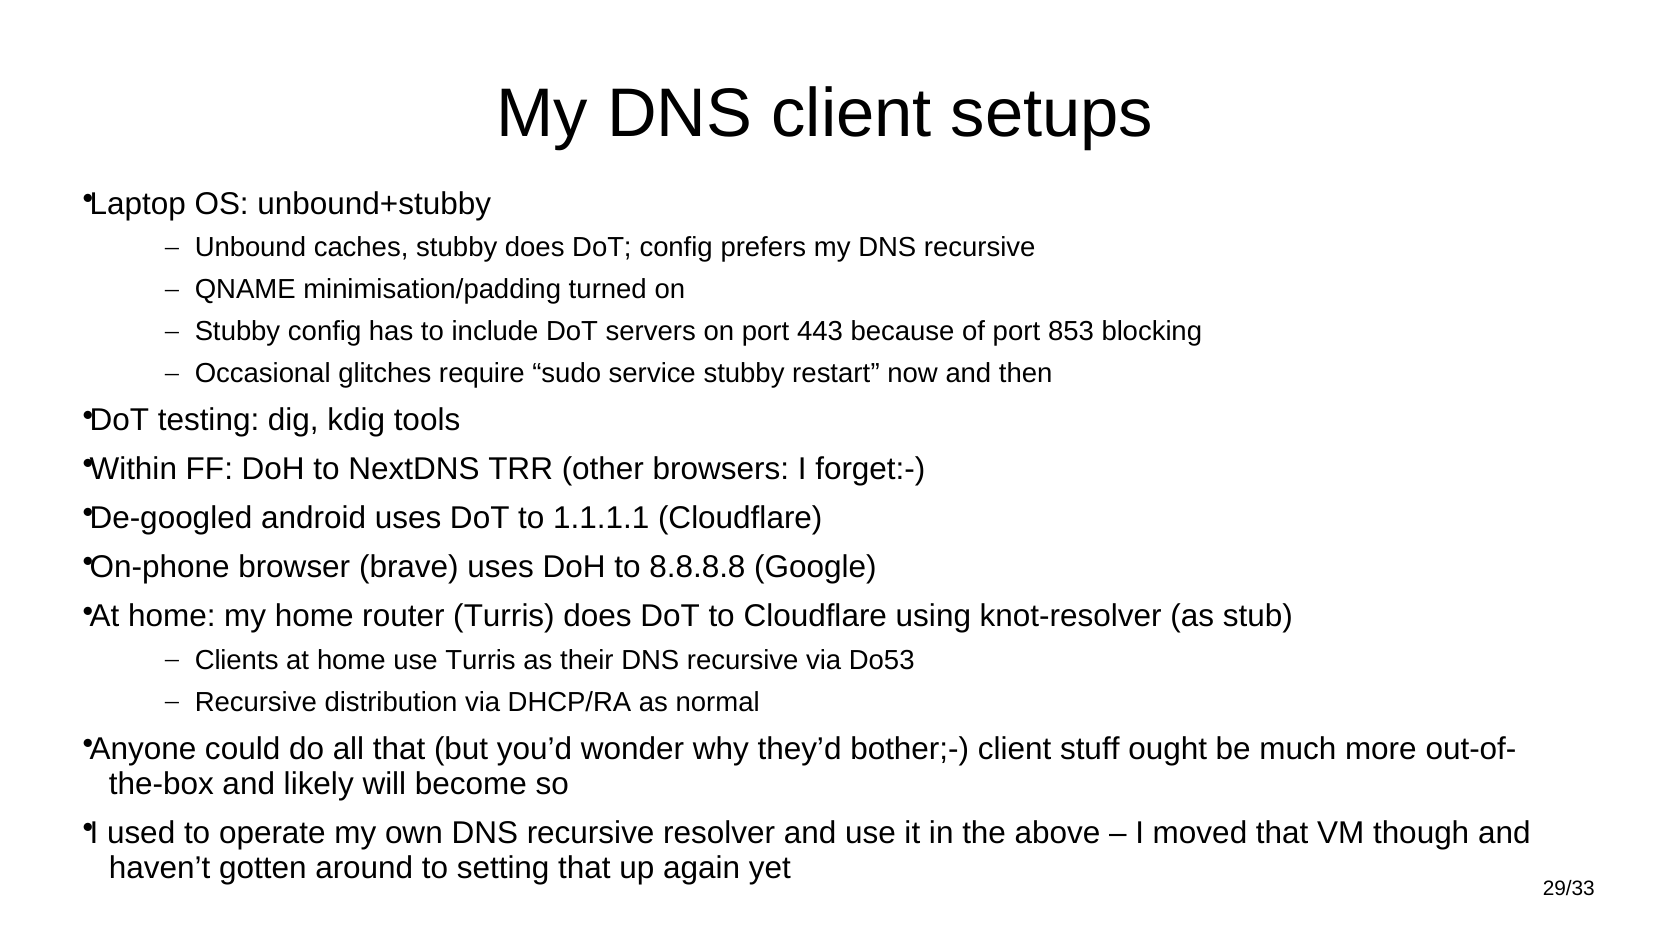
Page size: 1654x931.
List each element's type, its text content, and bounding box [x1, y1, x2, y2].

list Laptop OS: unbound+stubby Unbound caches, stubby does DoT; config prefers my DNS recursive QNAME minimisation/padding turned on Stubby config has to include DoT servers on port 443 because of port 853 blocking Occasional glitches require “sudo service stubby restart” now and then DoT testing: dig, kdig tools Within FF: DoH to NextDNS TRR (other browsers: I forget:-) De-googled android uses DoT to 1.1.1.1 (Cloudflare) On-phone browser (brave) uses DoH to 8.8.8.8 (Google) At home: my home router (Turris) does DoT to Cloudflare using knot-resolver (as stub) Clients at home use Turris as their DNS recursive via Do53 Recursive distribution via DHCP/RA as normal Anyone could do all that (but you’d wonder why they’d bother;-) client stuff ought be much more out-of-the-box and likely will become so I used to operate my own DNS recursive resolver and use it in the above – I moved that VM though and haven’t gotten around to setting that up again yet [82, 181, 1569, 886]
title My DNS client setups [82, 37, 1569, 181]
